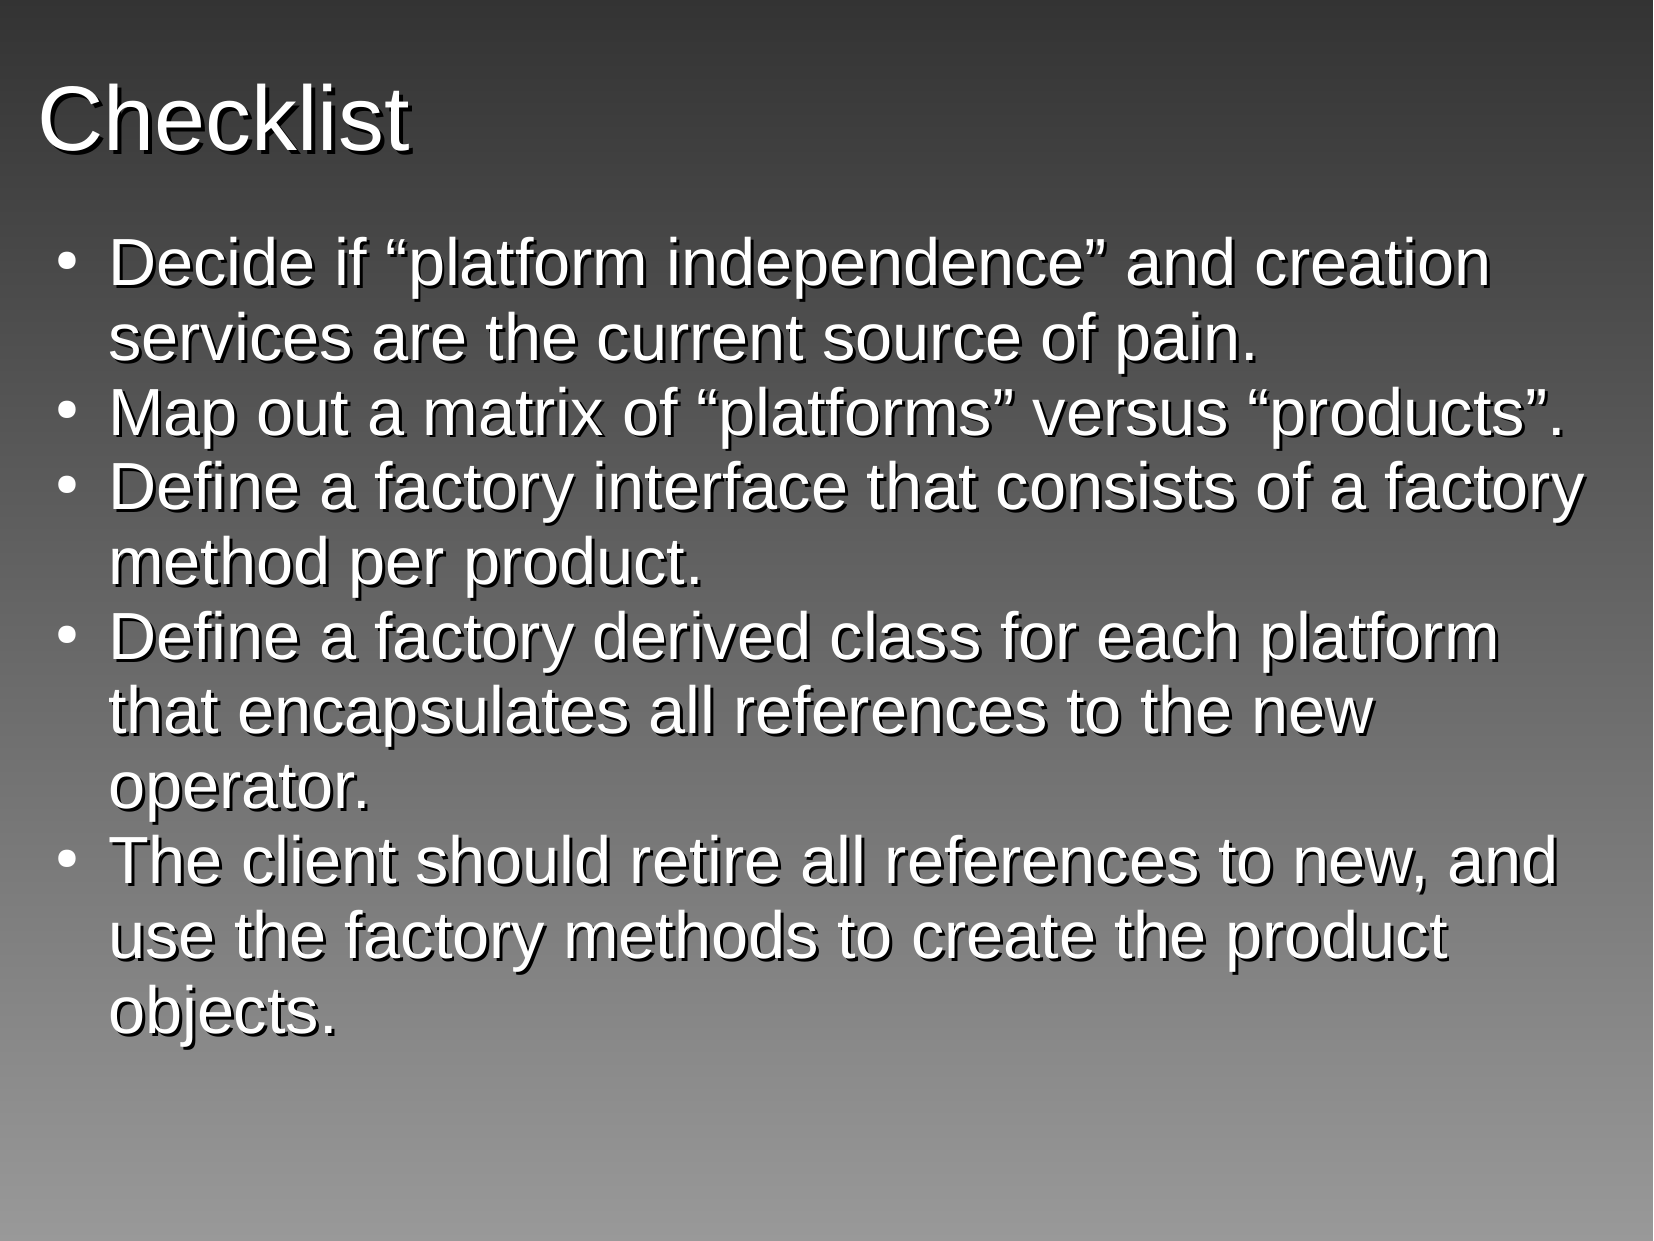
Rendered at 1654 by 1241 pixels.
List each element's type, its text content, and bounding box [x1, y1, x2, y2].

title Checklist [37, 49, 1613, 188]
list Decide if “platform independence” and creation services are the current source of pain. Map out a matrix of “platforms” versus “products”. Define a factory interface that consists of a factory method per product. Define a factory derived class for each platform that encapsulates all references to the new operator. The client should retire all references to new, and use the factory methods to create the product objects. [37, 225, 1613, 1126]
